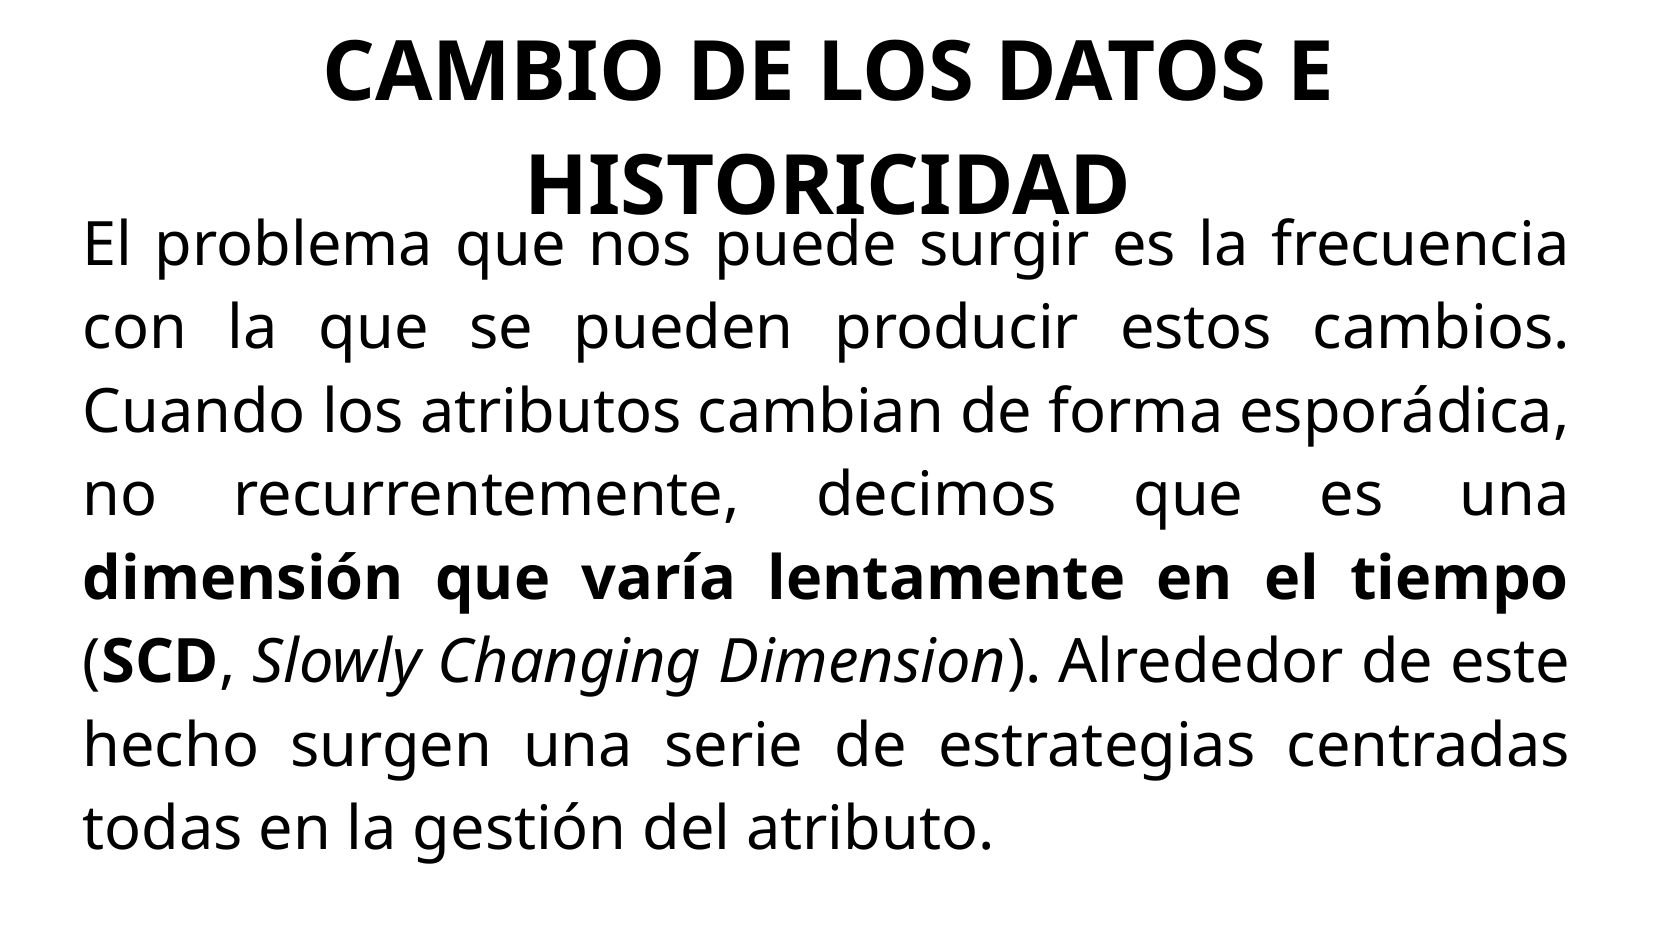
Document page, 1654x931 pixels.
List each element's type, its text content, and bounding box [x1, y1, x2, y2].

title CAMBIO DE LOS DATOS E HISTORICIDAD [10, 25, 1647, 225]
list El problema que nos puede surgir es la frecuencia con la que se pueden producir estos cambios. Cuando los atributos cambian de forma esporádica, no recurrentemente, decimos que es una dimensión que varía lentamente en el tiempo (SCD, Slowly Changing Dimension). Alrededor de este hecho surgen una serie de estrategias centradas todas en la gestión del atributo. [82, 199, 1571, 928]
